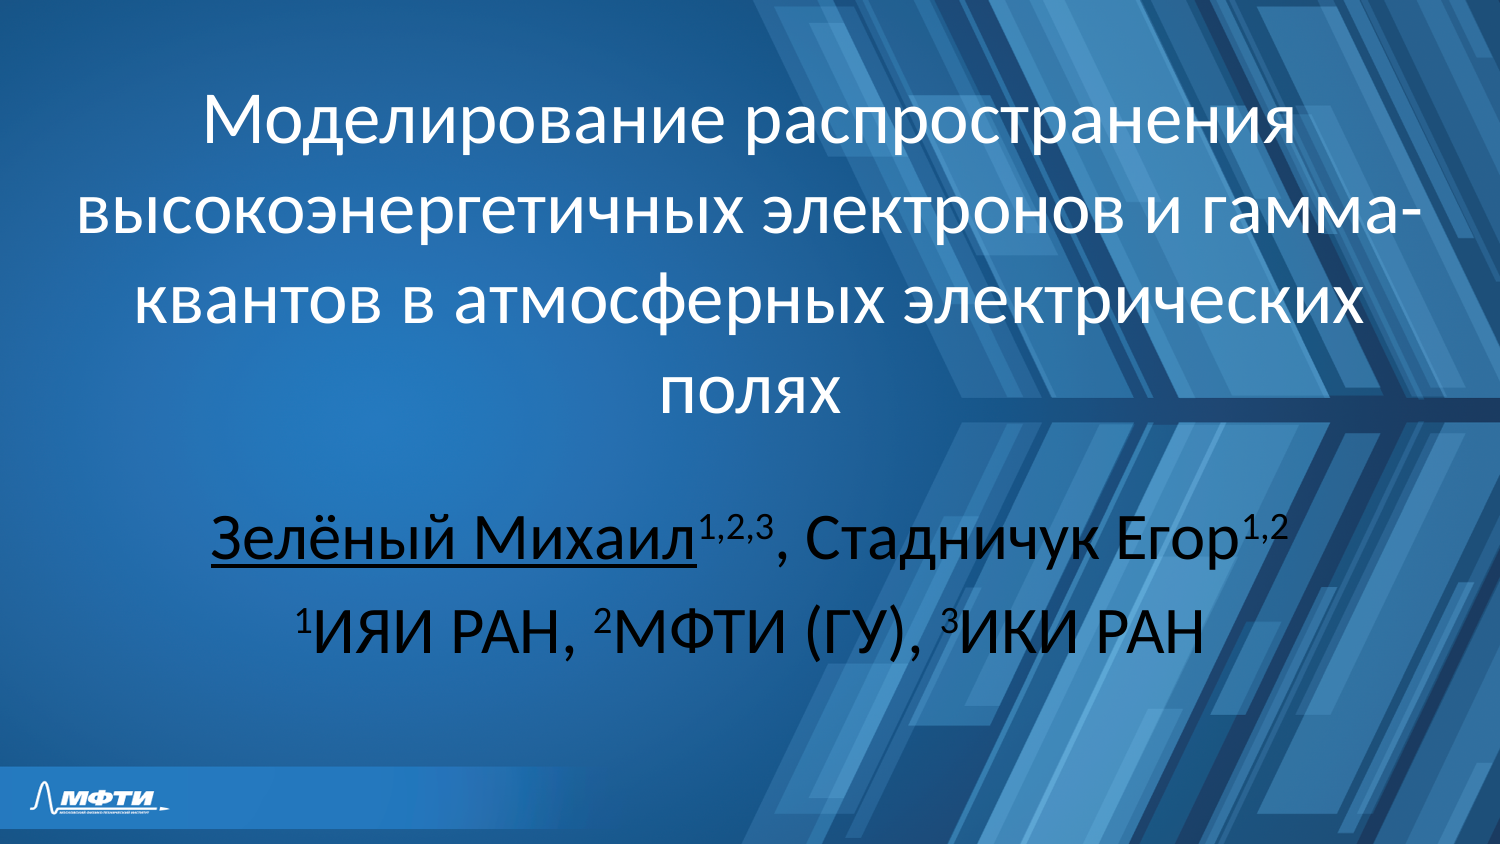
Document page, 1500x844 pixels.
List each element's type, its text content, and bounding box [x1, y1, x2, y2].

picture [0, 0, 1500, 844]
subtitle Зелёный Михаил1,2,3, Стадничук Егор1,2 1ИЯИ РАН, 2МФТИ (ГУ), 3ИКИ РАН [51, 478, 1449, 694]
title Моделирование распространения высокоэнергетичных электронов и гамма-квантов в атмосферных электрических полях [51, 37, 1449, 459]
